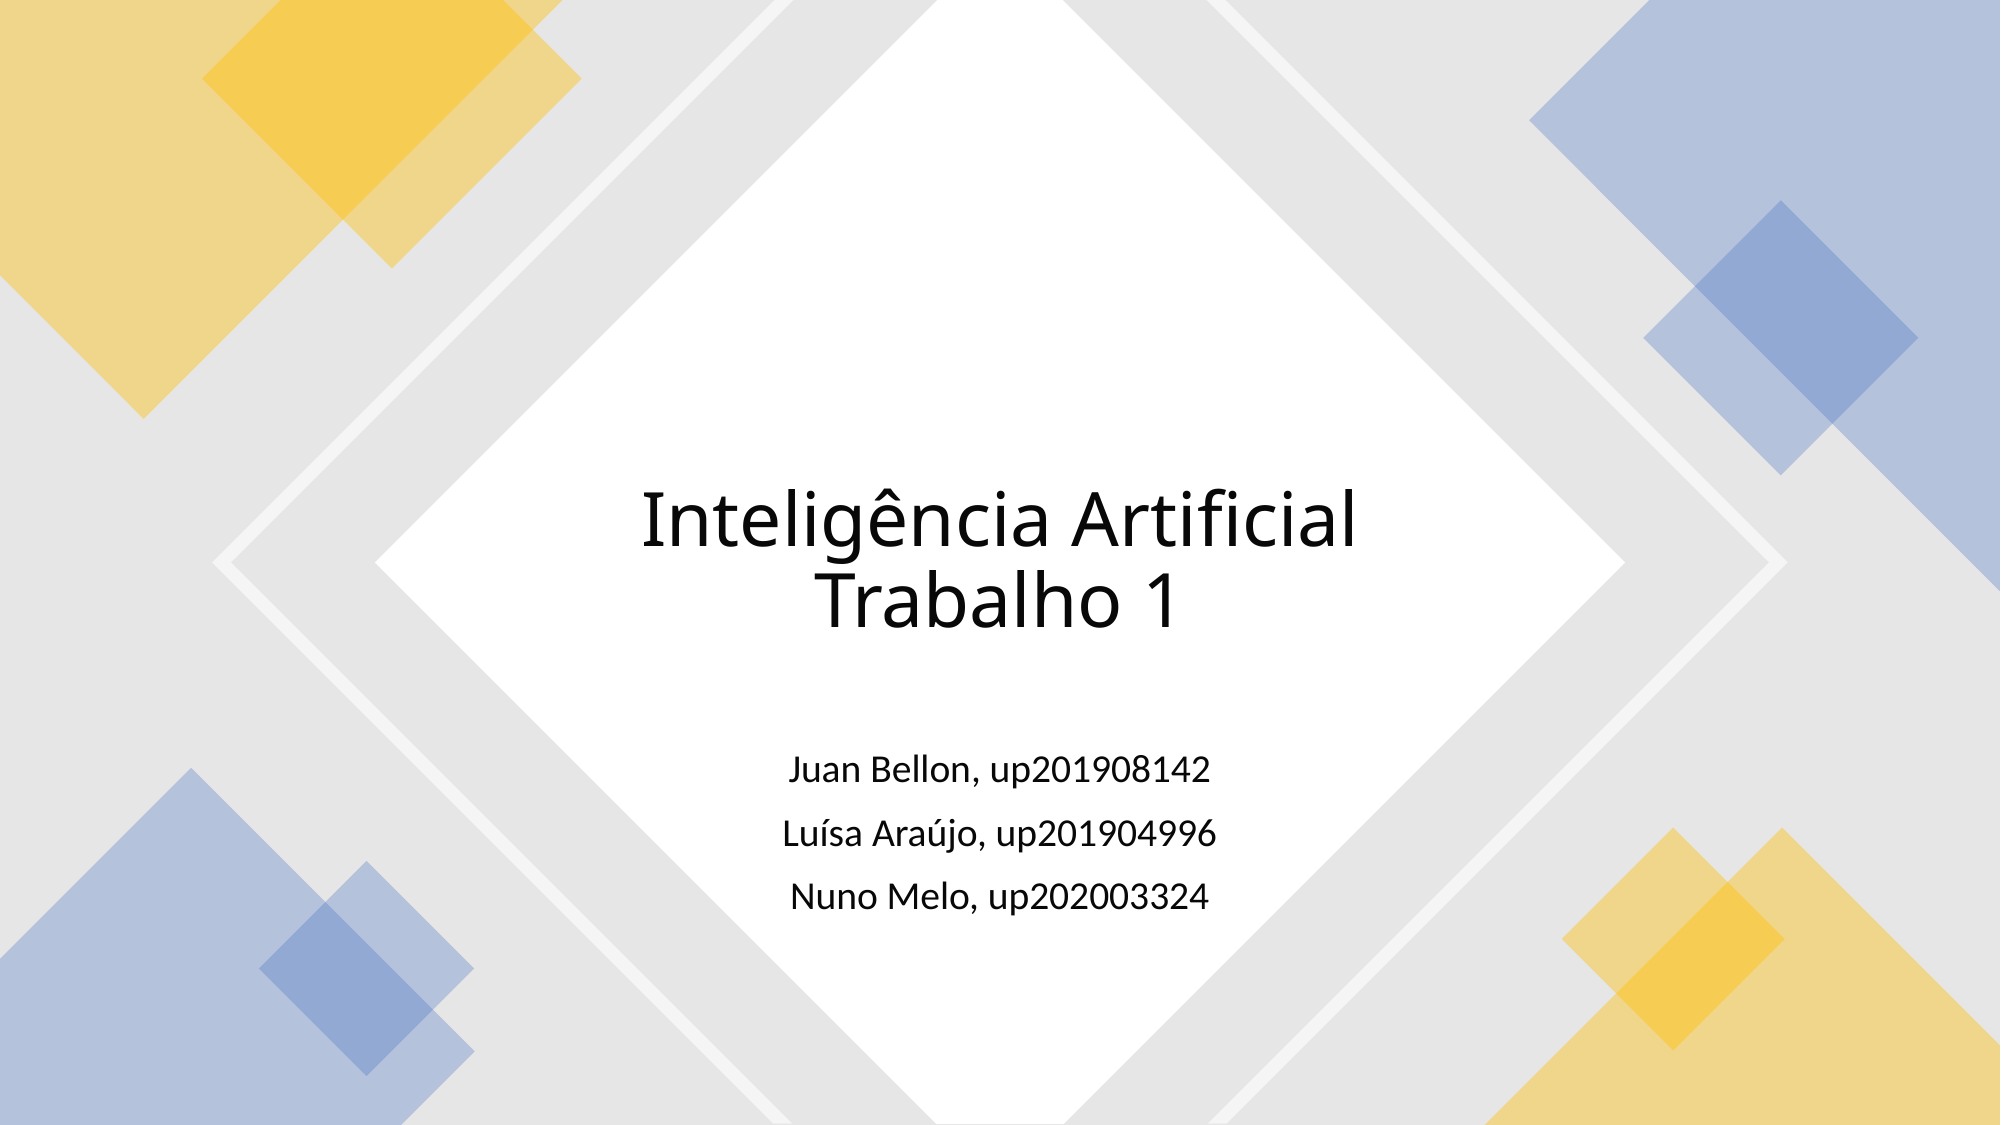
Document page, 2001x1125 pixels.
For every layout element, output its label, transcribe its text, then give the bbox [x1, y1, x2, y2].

title Inteligência Artificial Trabalho 1 [525, 386, 1475, 739]
subtitle Juan Bellon, up201908142 Luísa Araújo, up201904996 Nuno Melo, up202003324 [728, 741, 1272, 929]
text_box [0, 0, 2000, 1125]
